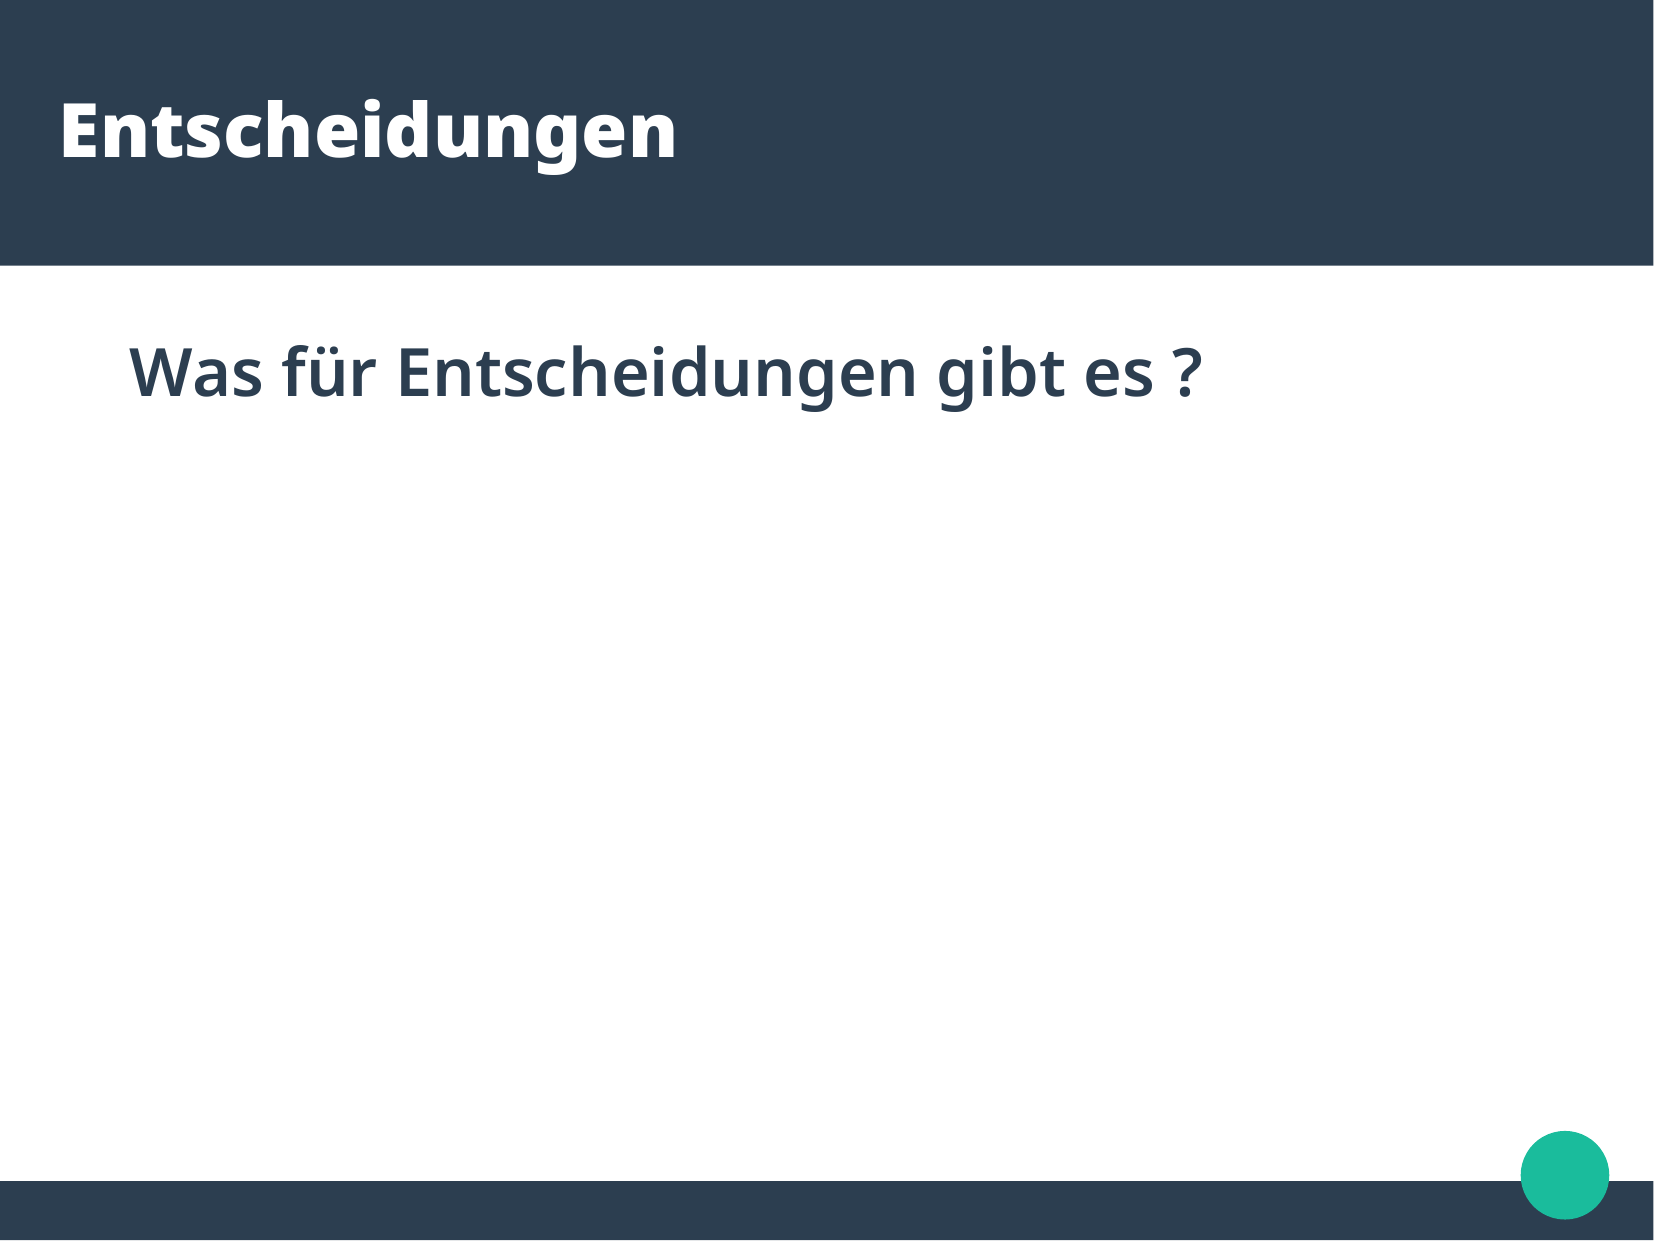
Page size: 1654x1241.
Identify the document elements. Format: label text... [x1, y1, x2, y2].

title Entscheidungen [59, 49, 1595, 207]
list Was für Entscheidungen gibt es ? [59, 324, 1595, 1152]
